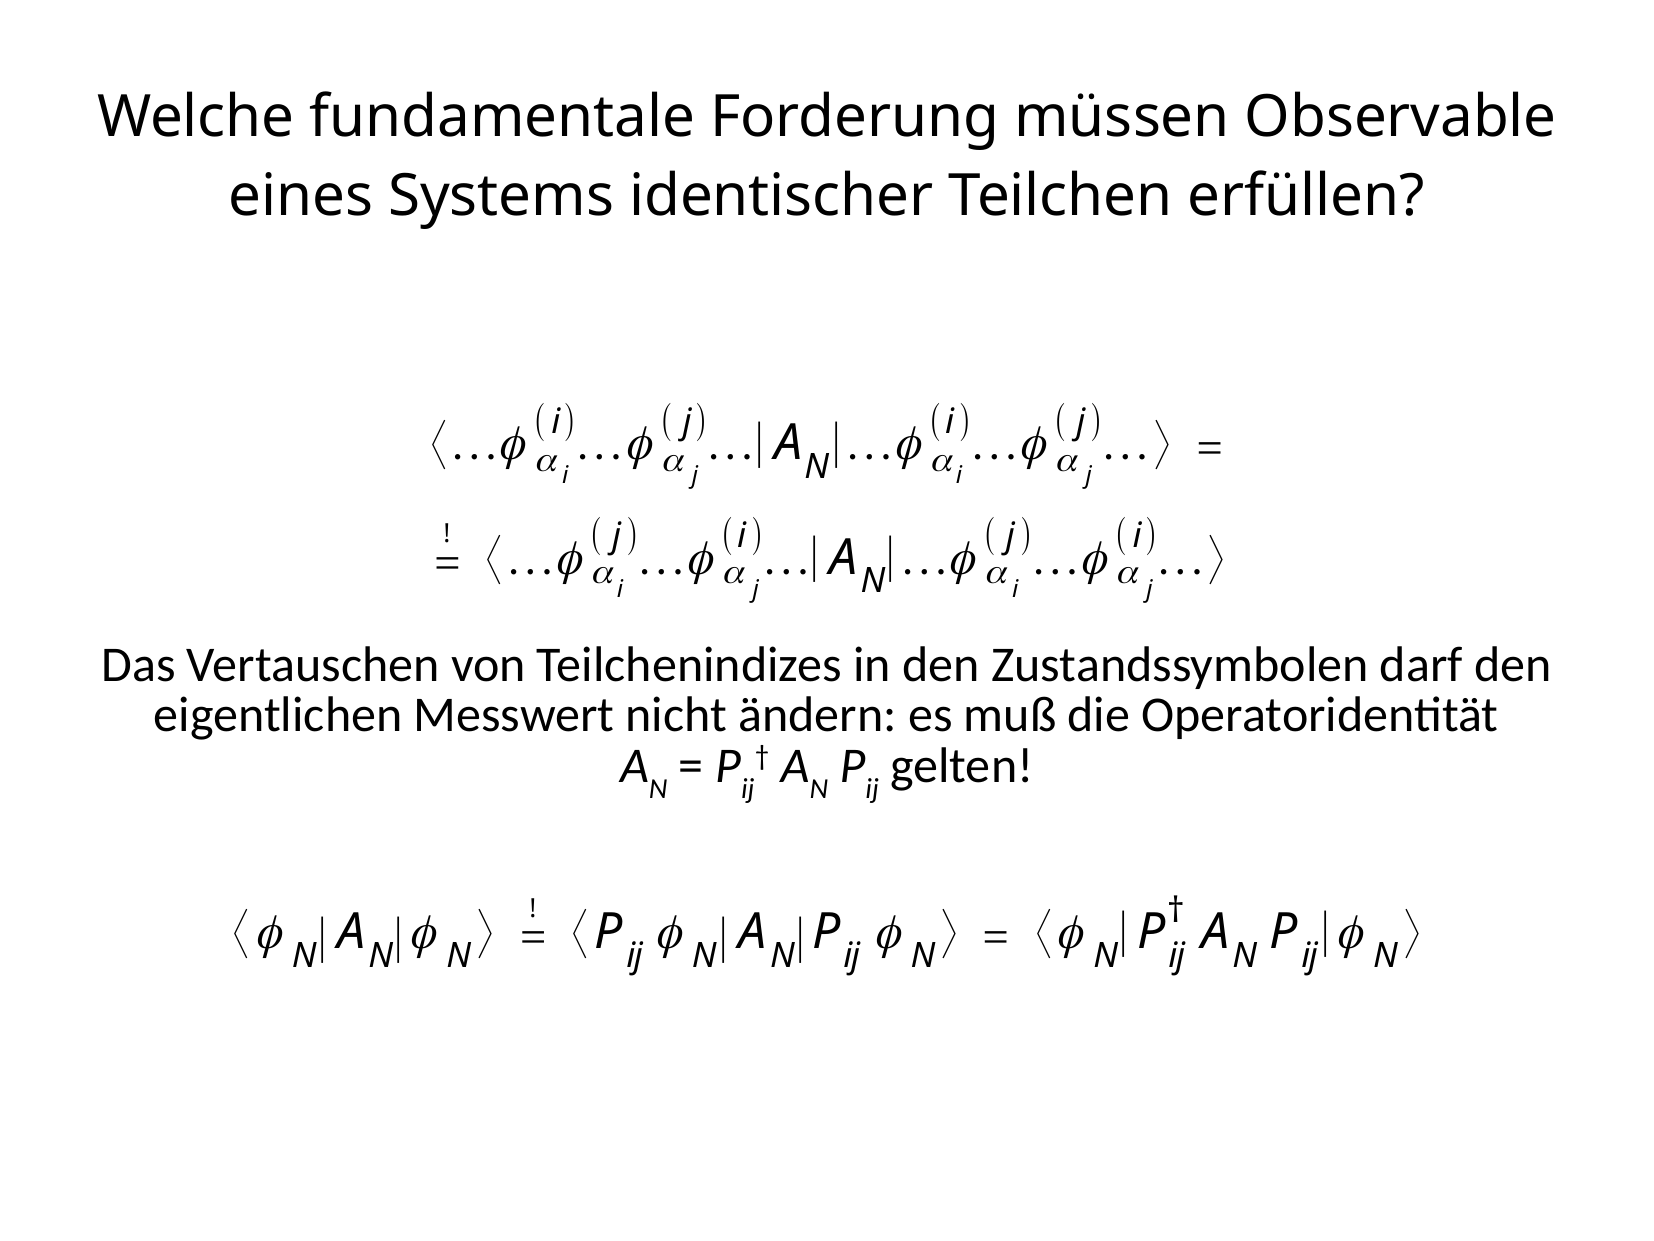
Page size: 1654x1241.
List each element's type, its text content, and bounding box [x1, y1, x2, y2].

subtitle Das Vertauschen von Teilchenindizes in den Zustandssymbolen darf den eigentlichen Messwert nicht ändern: es muß die Operatoridentität AN = Pij† AN Pij gelten! [82, 290, 1571, 1010]
chart [226, 889, 1428, 977]
chart [421, 400, 1233, 604]
title Welche fundamentale Forderung müssen Observable eines Systems identischer Teilchen erfüllen? [82, 49, 1571, 257]
